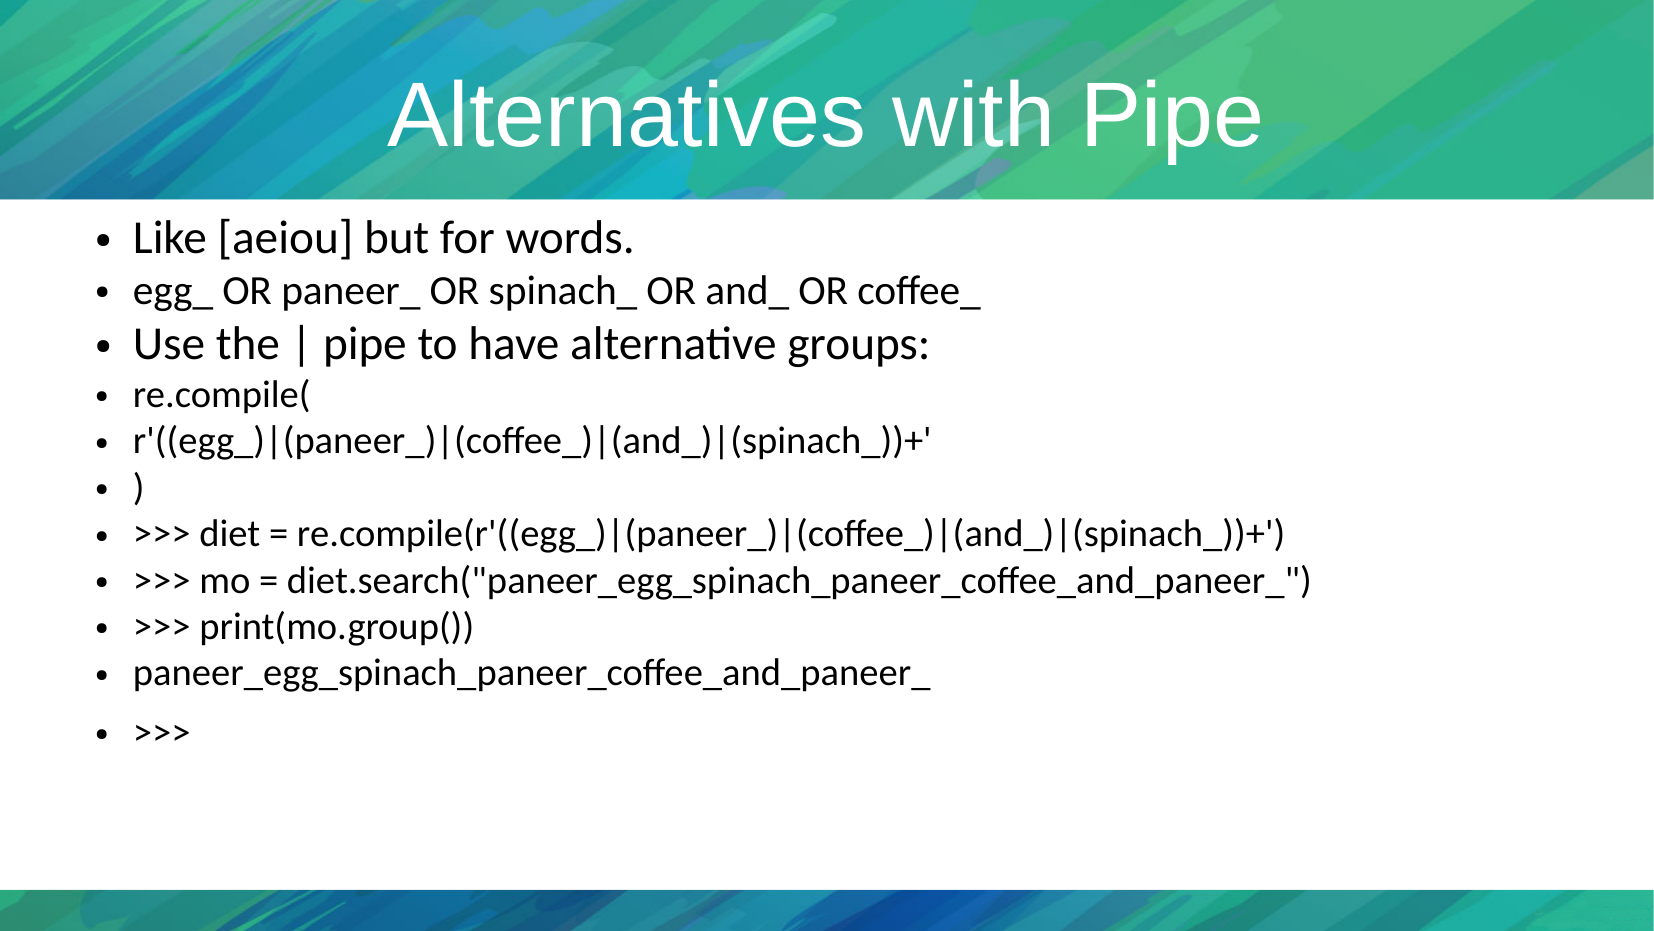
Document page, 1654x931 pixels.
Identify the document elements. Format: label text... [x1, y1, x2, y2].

picture [0, 0, 1654, 931]
title Alternatives with Pipe [82, 37, 1571, 193]
list Like [aeiou] but for words. egg_ OR paneer_ OR spinach_ OR and_ OR coffee_ Use the | pipe to have alternative groups: re.compile( r'((egg_)|(paneer_)|(coffee_)|(and_)|(spinach_))+' ) >>> diet = re.compile(r'((egg_)|(paneer_)|(coffee_)|(and_)|(spinach_))+') >>> mo = diet.search("paneer_egg_spinach_paneer_coffee_and_paneer_") >>> print(mo.group()) paneer_egg_spinach_paneer_coffee_and_paneer_ >>> [82, 217, 1571, 757]
